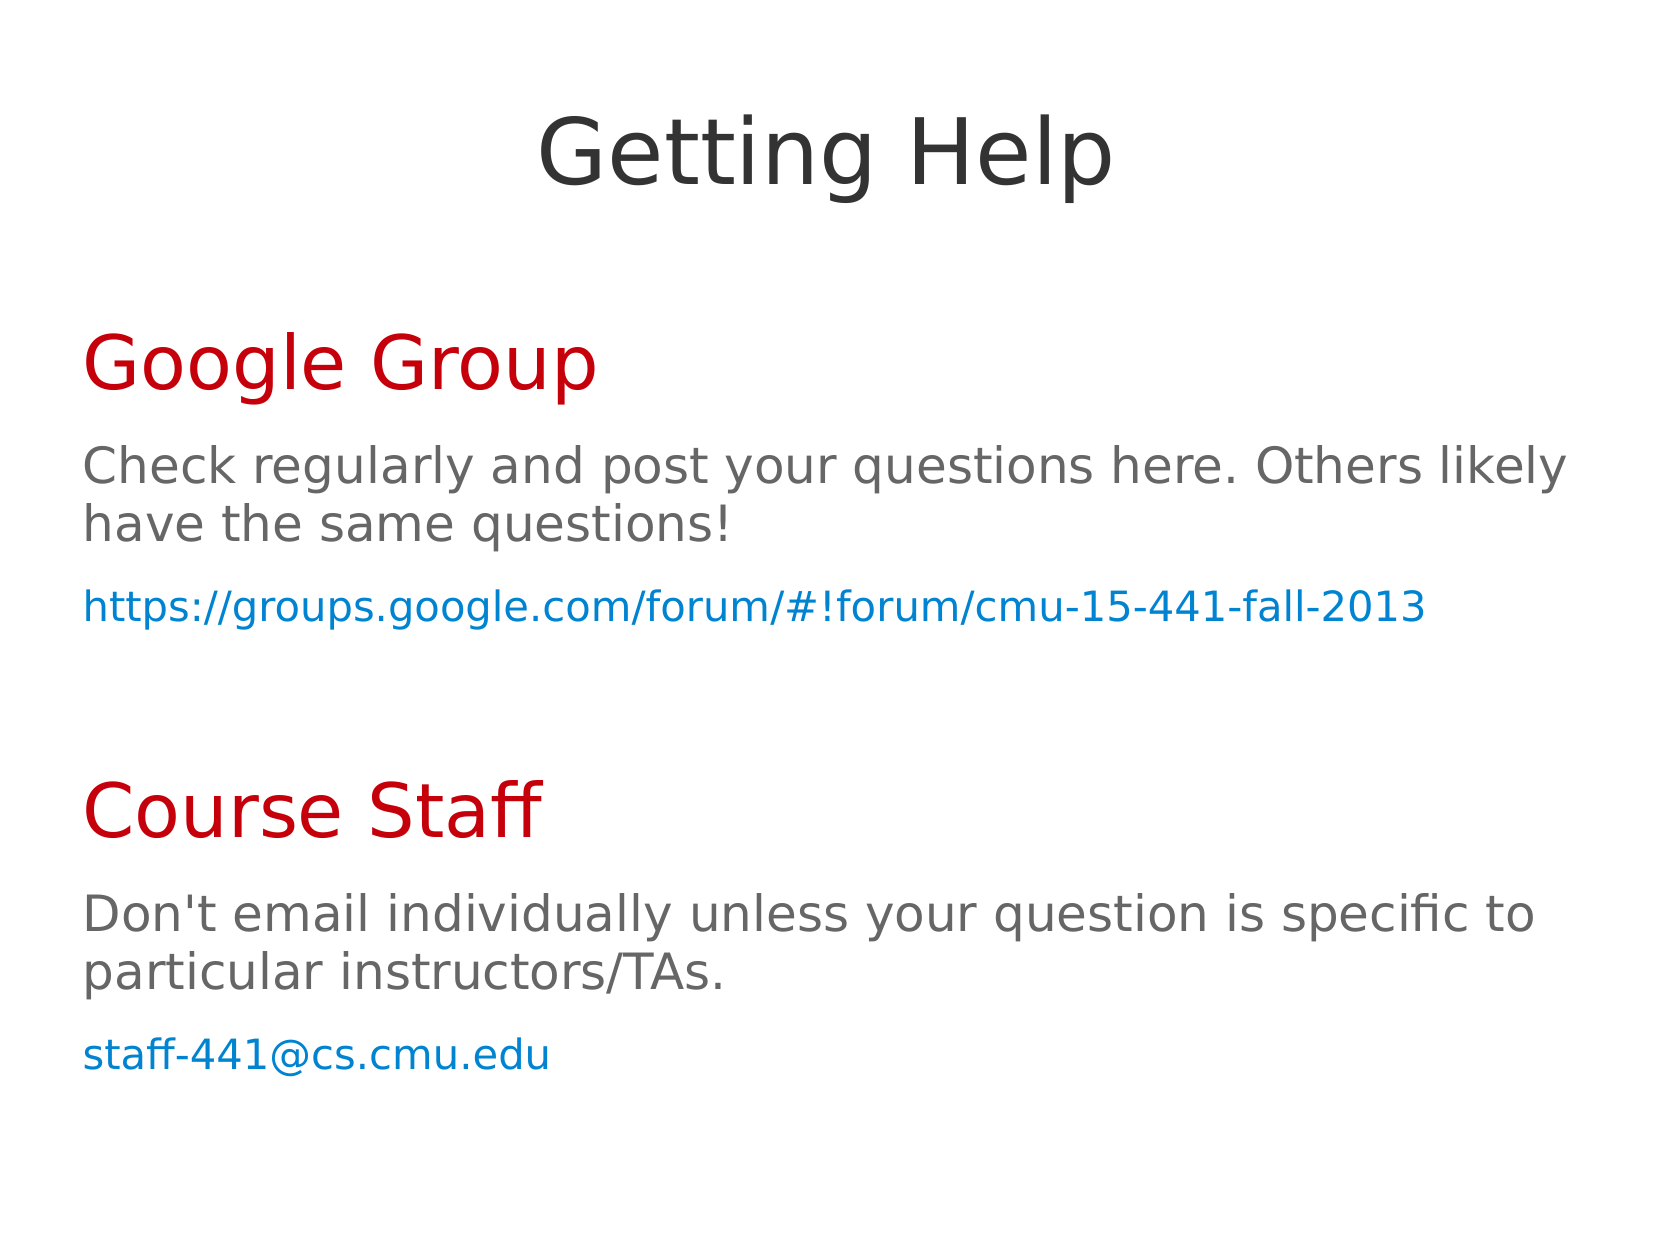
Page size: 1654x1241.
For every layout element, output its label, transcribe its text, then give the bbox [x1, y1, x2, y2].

title Getting Help [82, 49, 1571, 257]
list Google Group Check regularly and post your questions here. Others likely have the same questions! https://groups.google.com/forum/#!forum/cmu-15-441-fall-2013 Course Staff Don't email individually unless your question is specific to particular instructors/TAs. staff-441@cs.cmu.edu [82, 290, 1571, 1109]
